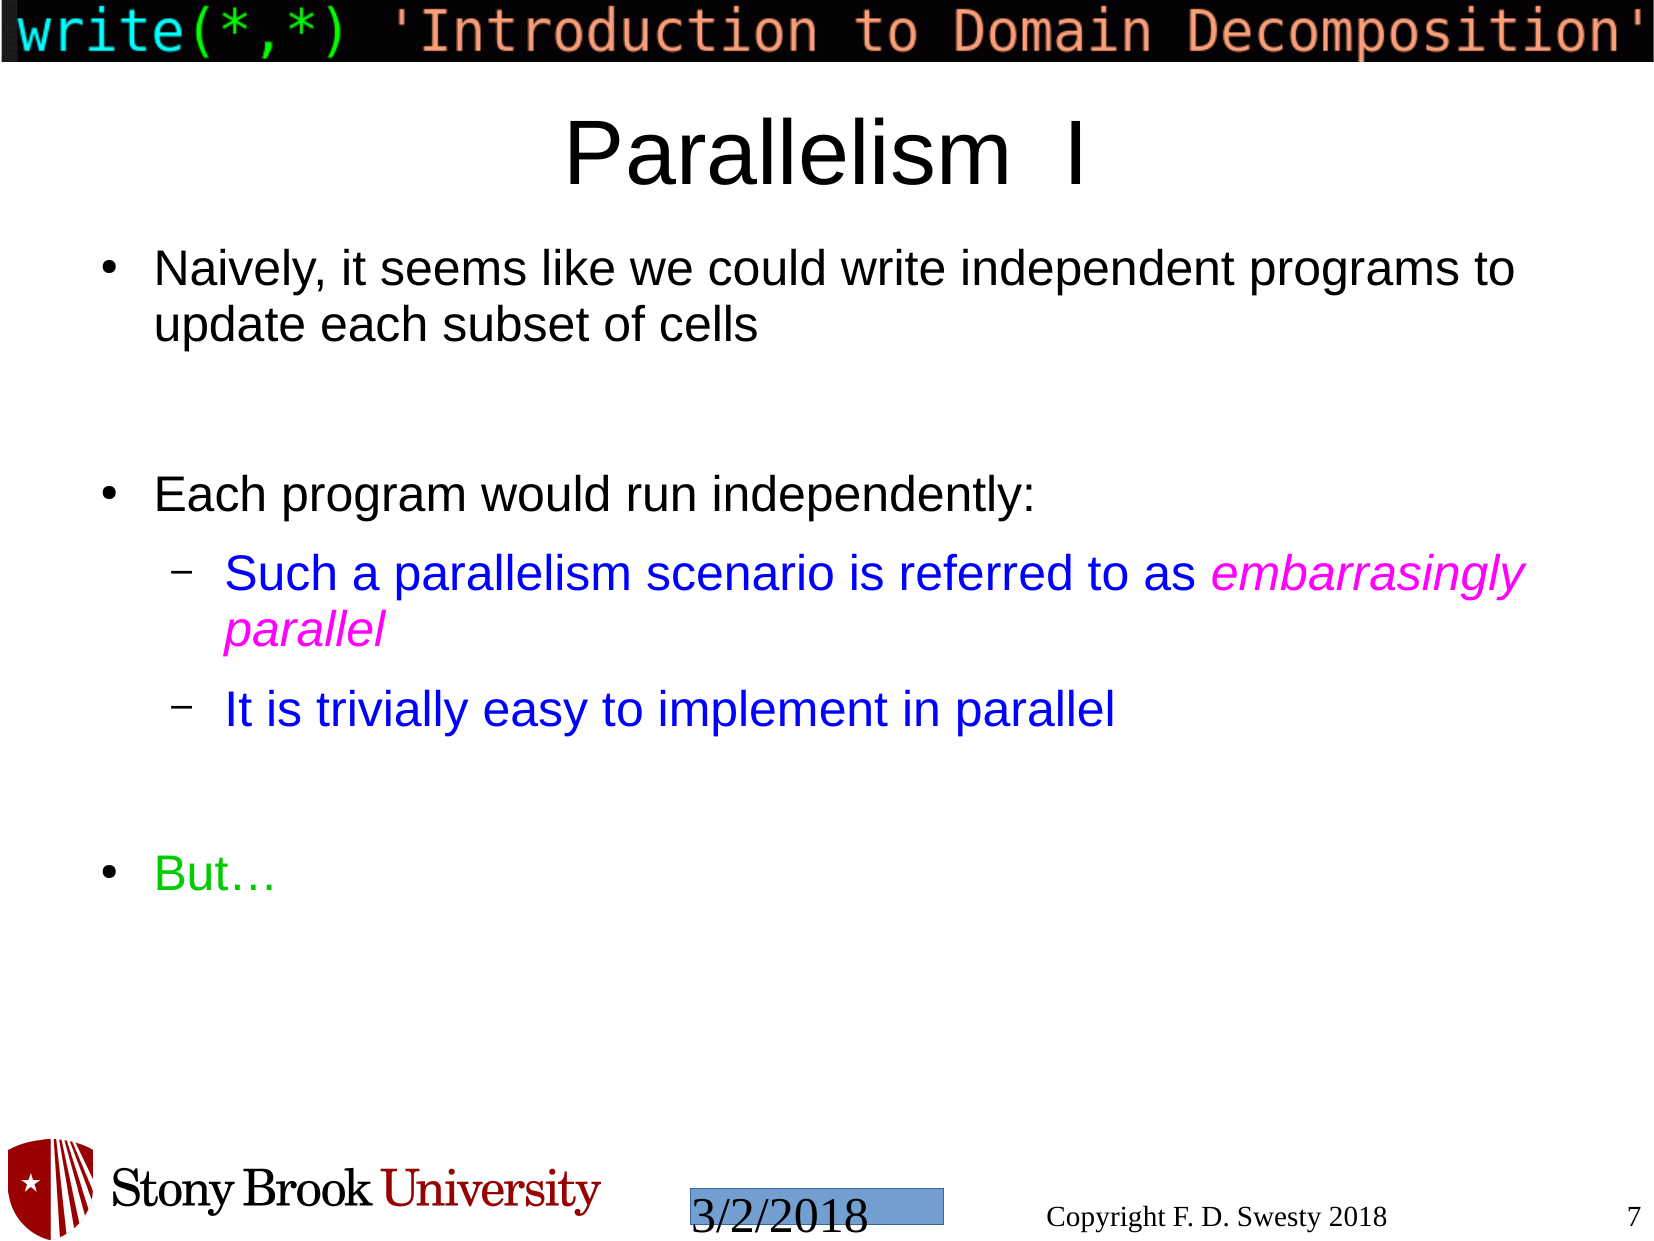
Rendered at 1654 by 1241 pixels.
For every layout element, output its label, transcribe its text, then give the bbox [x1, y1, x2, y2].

picture [8, 1139, 601, 1240]
title Parallelism I [82, 49, 1571, 240]
picture [1, 0, 1654, 62]
list Naively, it seems like we could write independent programs to update each subset of cells Each program would run independently: Such a parallelism scenario is referred to as embarrasingly parallel It is trivially easy to implement in parallel But… [82, 240, 1571, 1105]
